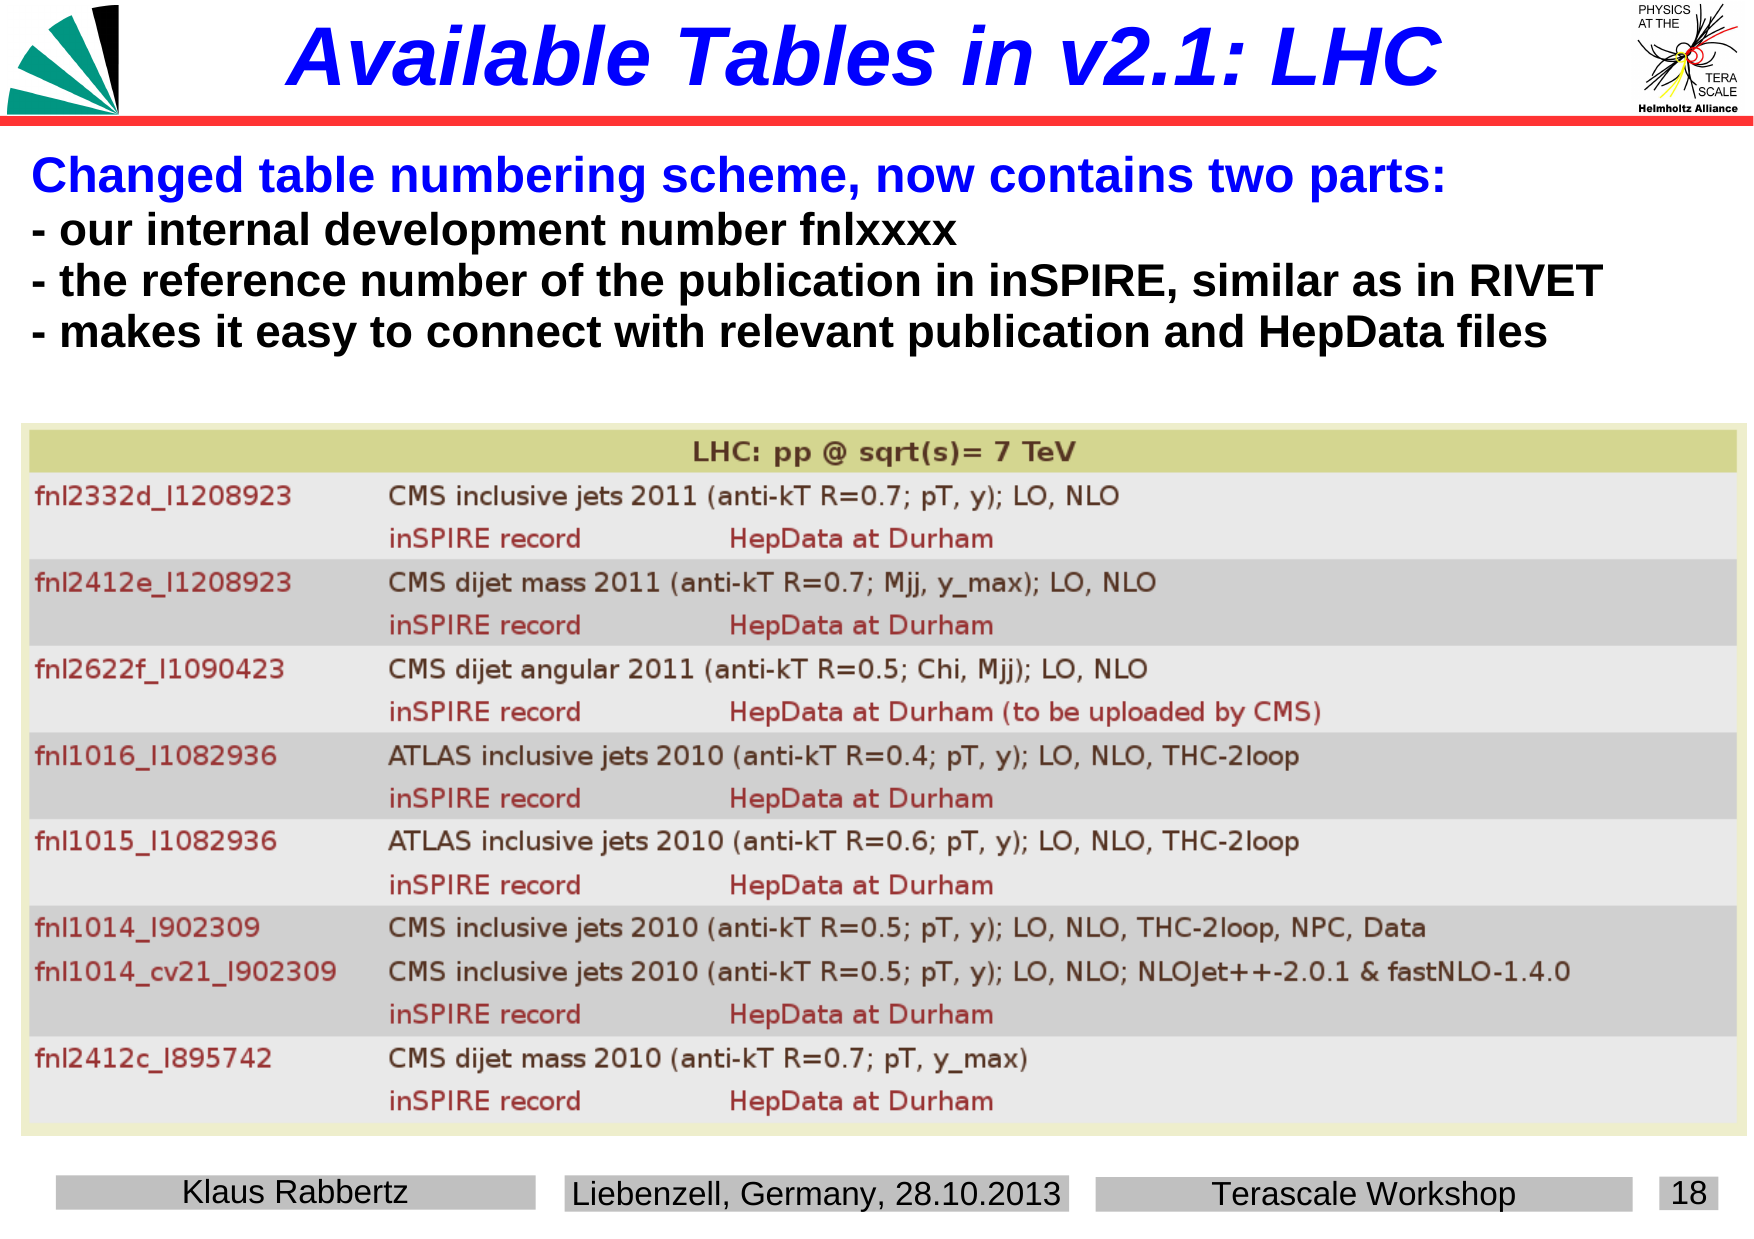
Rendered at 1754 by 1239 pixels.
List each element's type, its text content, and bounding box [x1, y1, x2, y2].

picture [21, 423, 1747, 1136]
picture [1631, 1, 1745, 115]
text_box Changed table numbering scheme, now contains two parts: - our internal development number fnlxxxx - the reference number of the publication in inSPIRE, similar as in RIVET - makes it easy to connect with relevant publication and HepData files [19, 141, 1617, 364]
title Available Tables in v2.1: LHC [123, 0, 1606, 114]
picture [7, 5, 119, 116]
